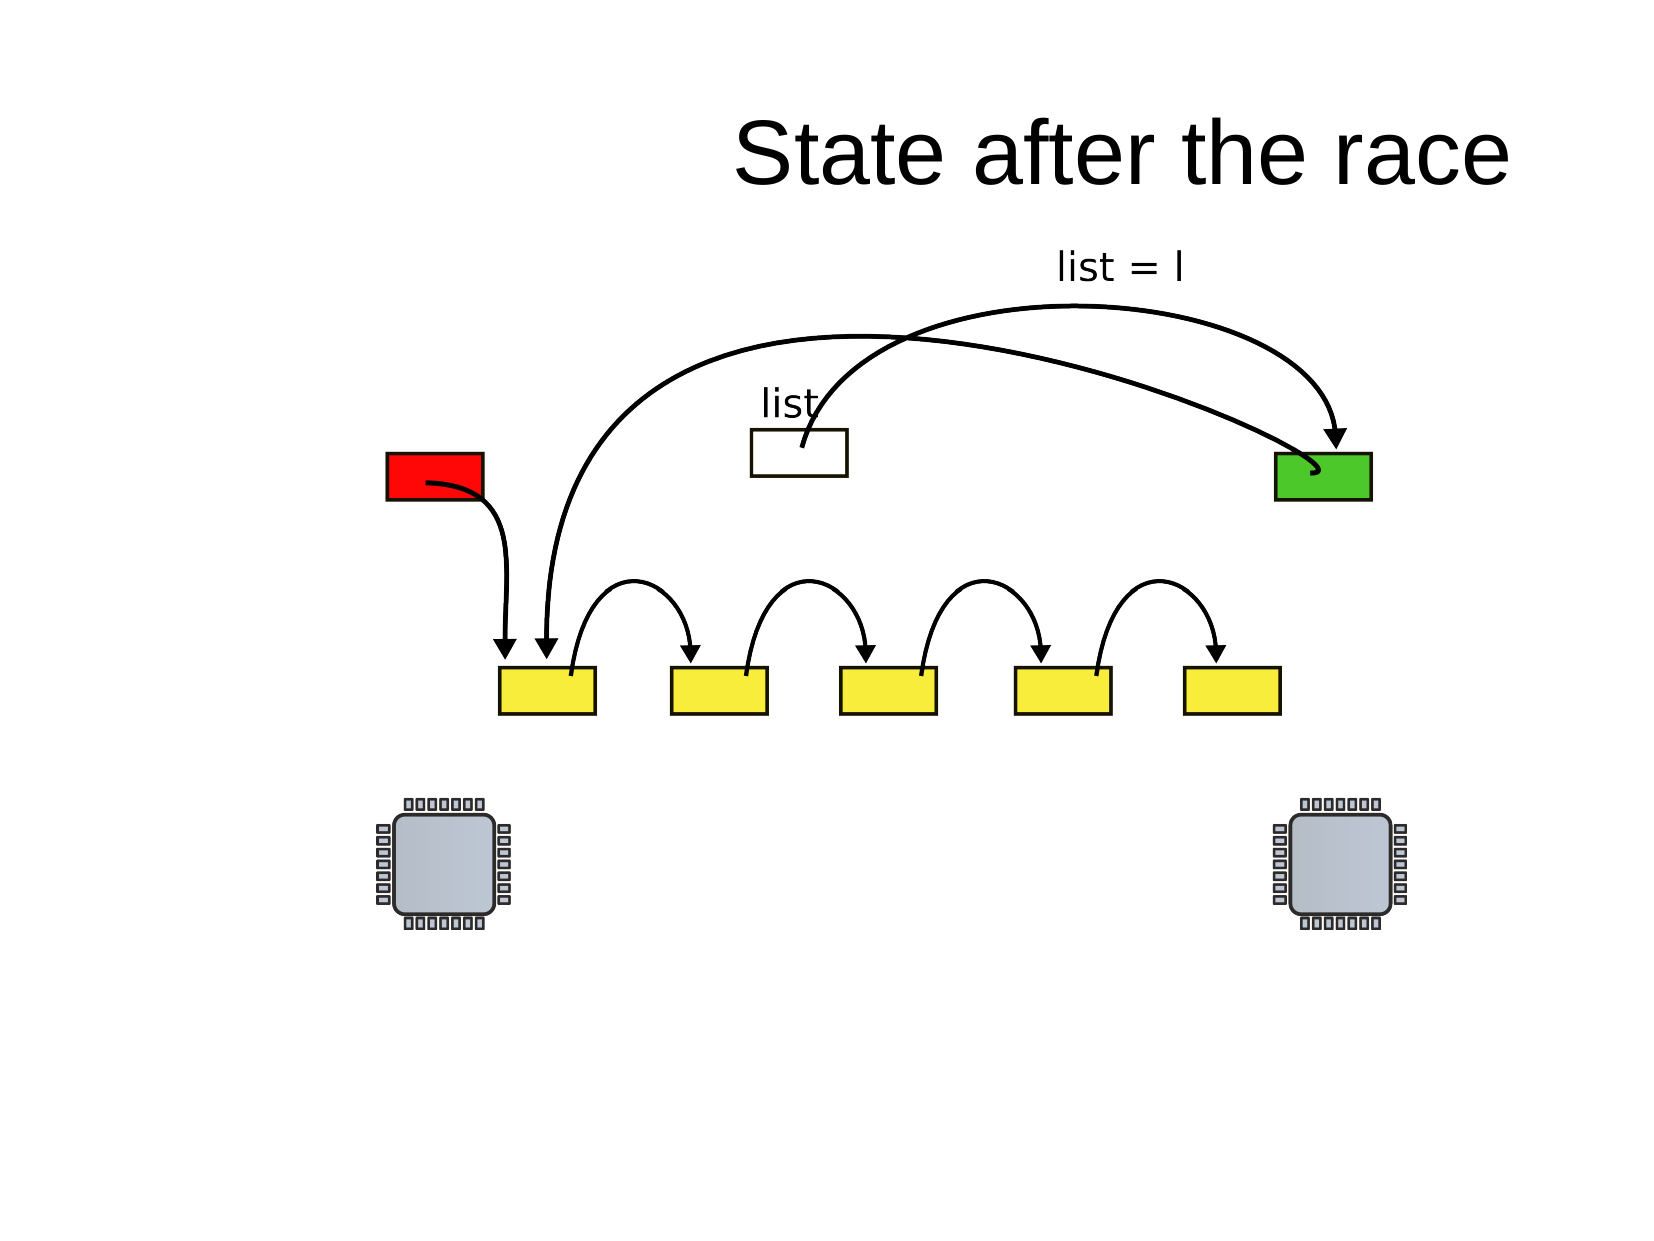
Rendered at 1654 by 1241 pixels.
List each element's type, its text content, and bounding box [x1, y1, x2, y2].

picture [376, 250, 1407, 930]
title State after the race [675, 49, 1571, 257]
